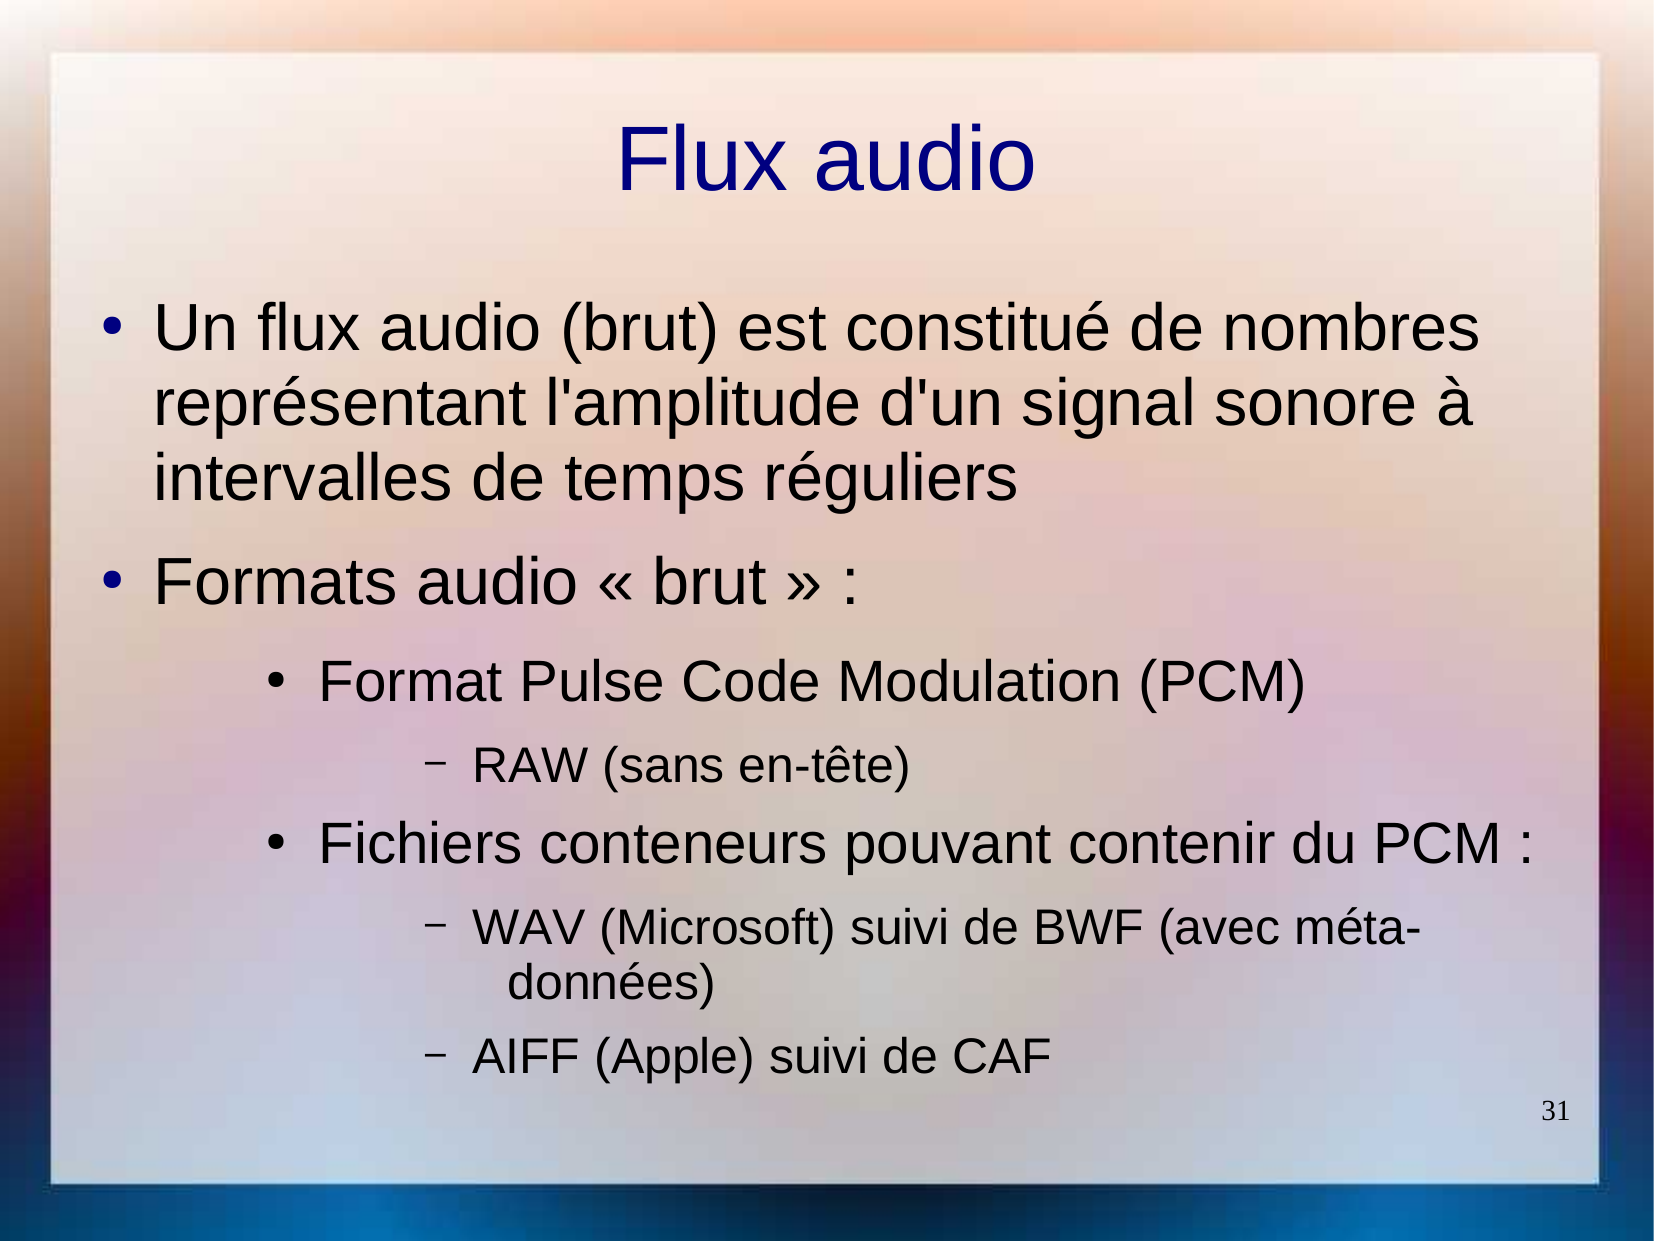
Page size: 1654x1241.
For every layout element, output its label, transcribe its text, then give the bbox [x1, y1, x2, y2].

title Flux audio [82, 55, 1571, 263]
picture [0, 0, 1654, 1241]
list Un flux audio (brut) est constitué de nombres représentant l'amplitude d'un signal sonore à intervalles de temps réguliers Formats audio « brut » : Format Pulse Code Modulation (PCM) RAW (sans en-tête) Fichiers conteneurs pouvant contenir du PCM : WAV (Microsoft) suivi de BWF (avec méta-données) AIFF (Apple) suivi de CAF [82, 290, 1571, 1109]
